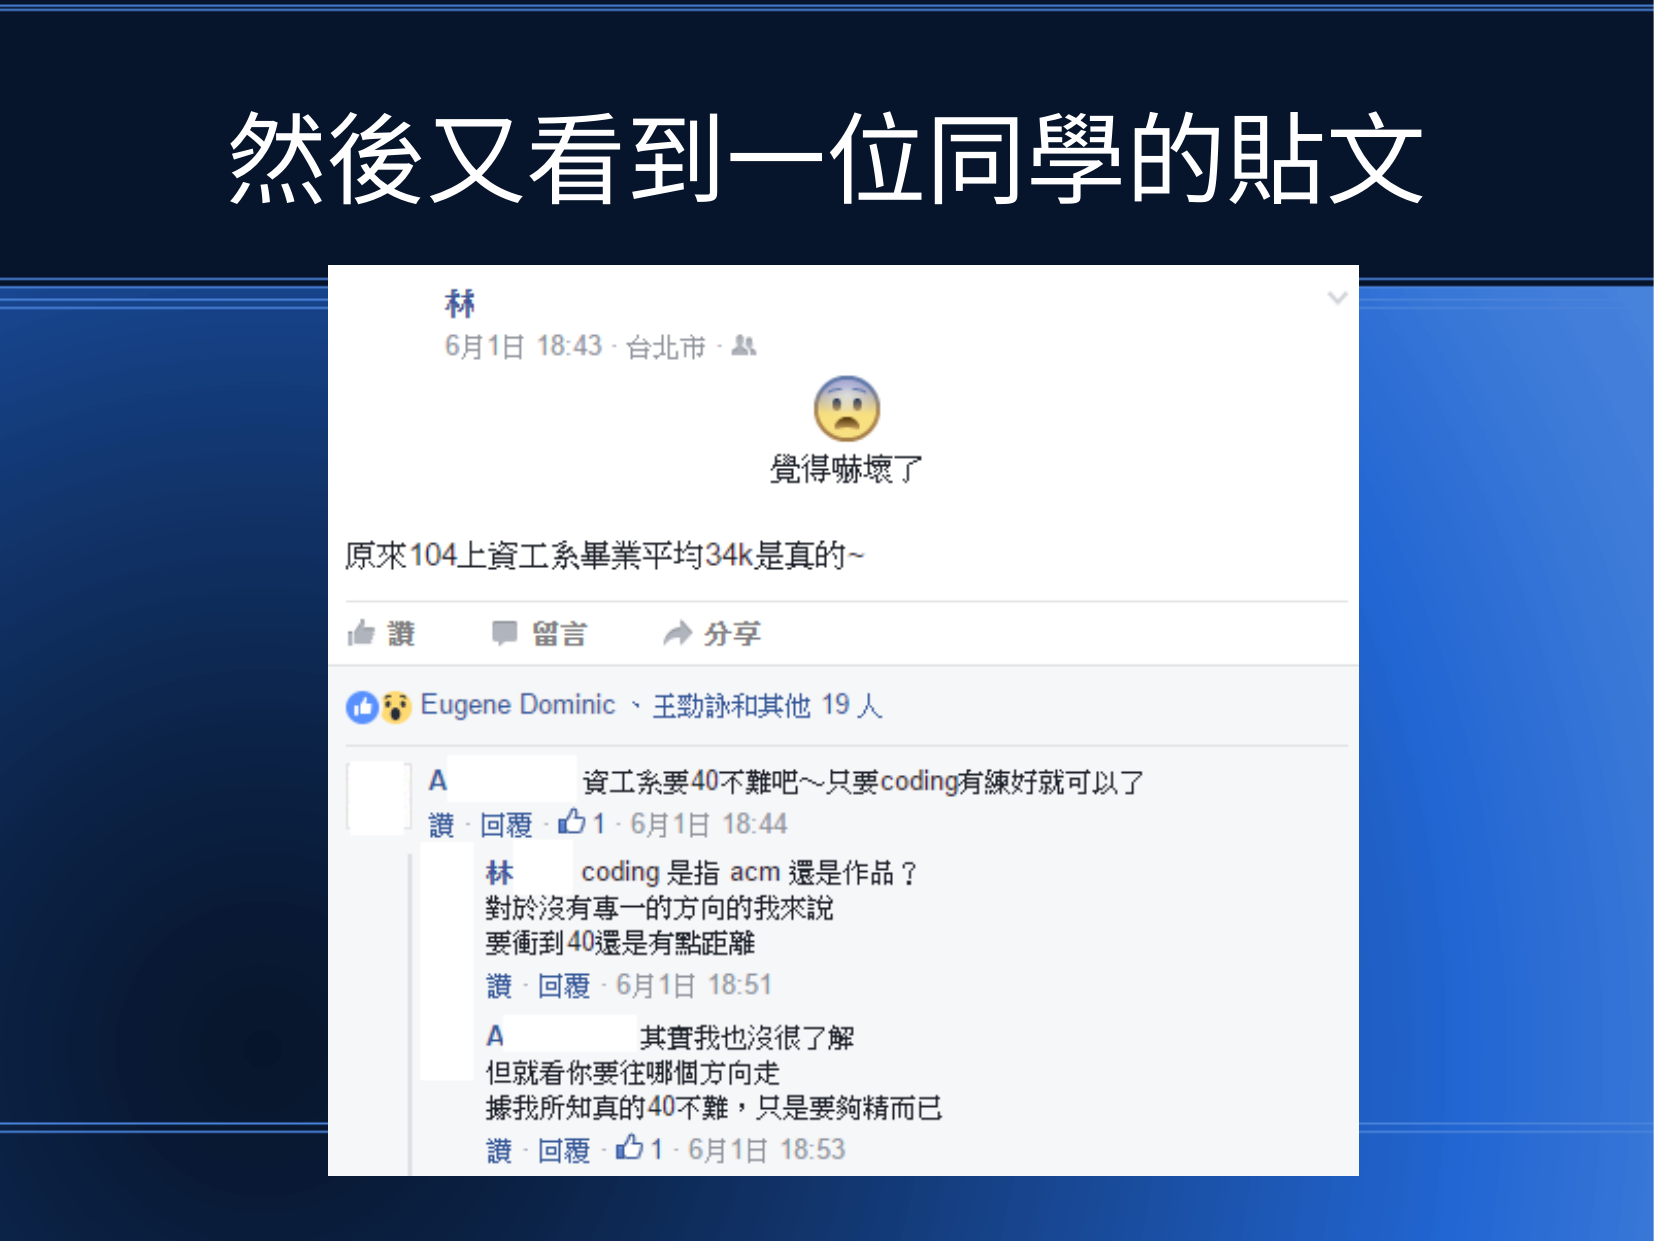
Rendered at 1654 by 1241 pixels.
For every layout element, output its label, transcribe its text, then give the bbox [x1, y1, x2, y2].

title 然後又看到一位同學的貼文 [82, 49, 1571, 257]
picture [0, 0, 1654, 1241]
